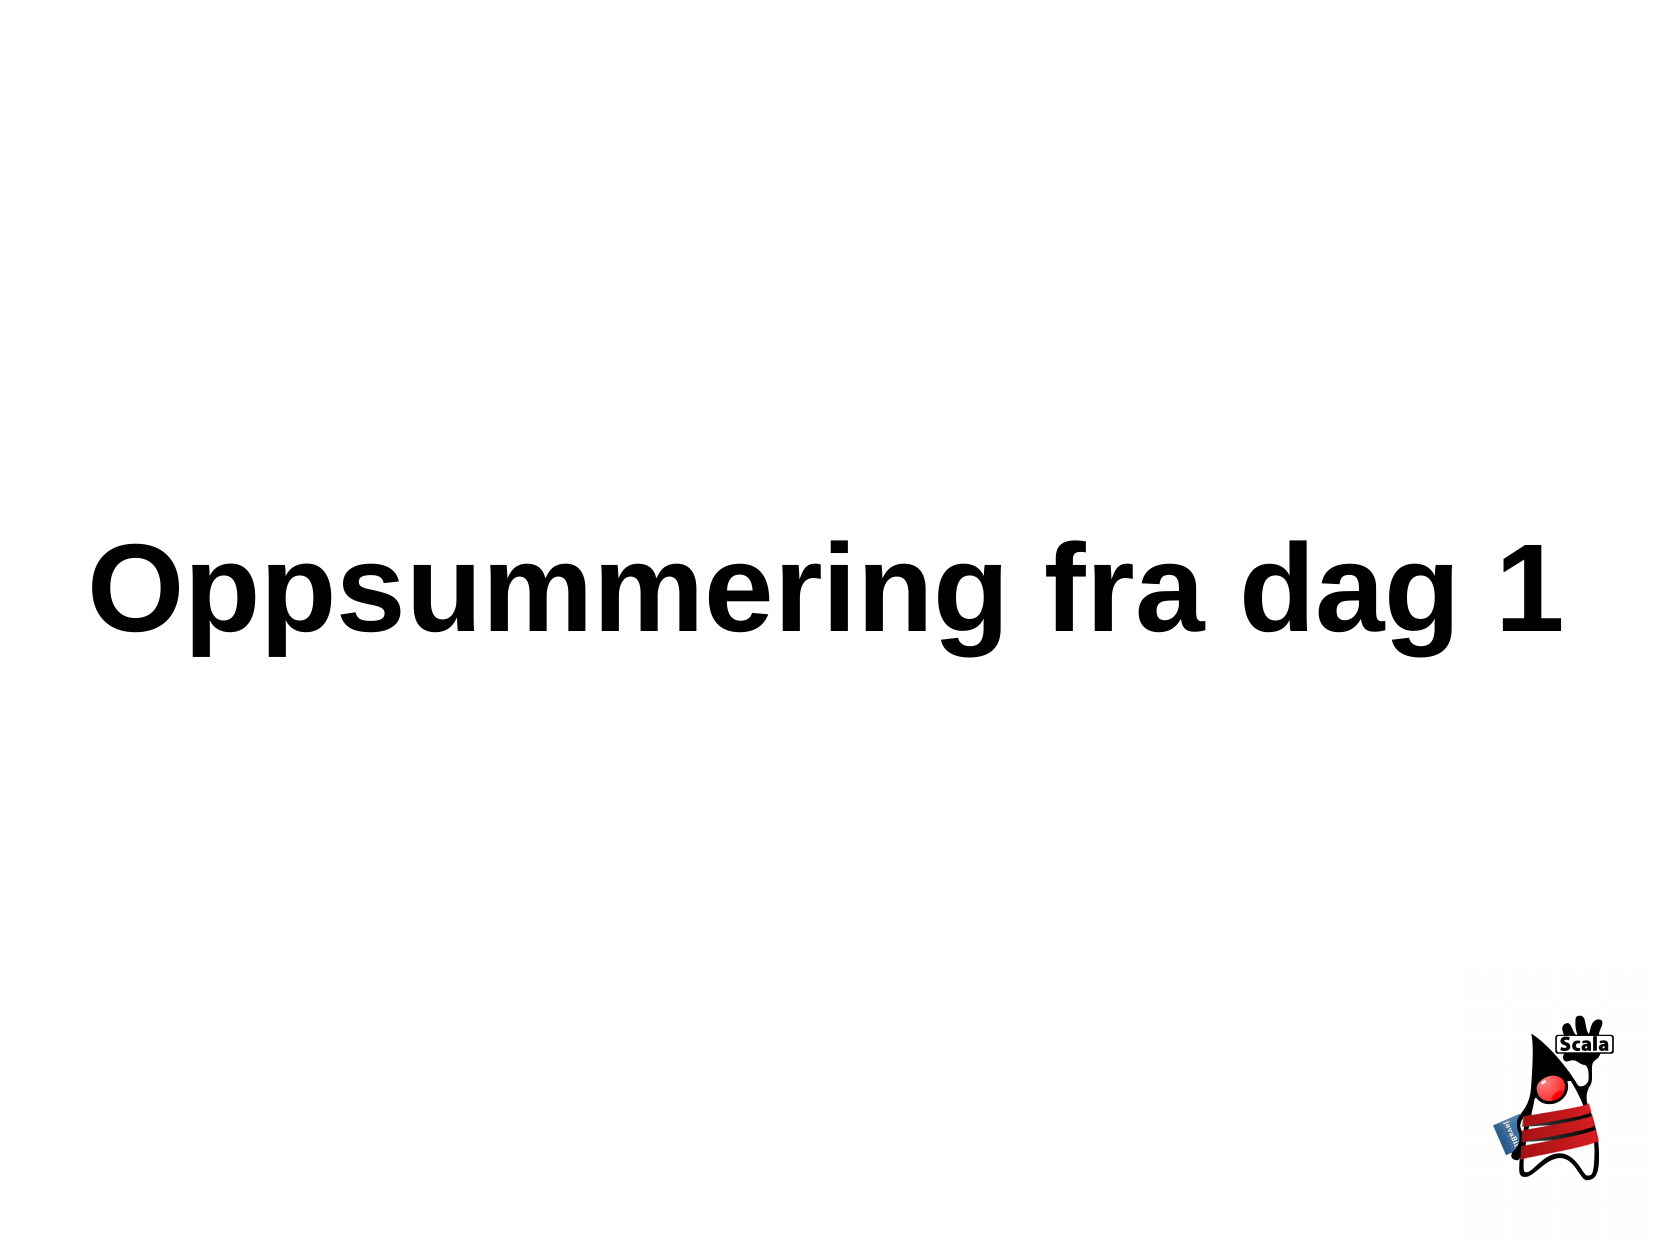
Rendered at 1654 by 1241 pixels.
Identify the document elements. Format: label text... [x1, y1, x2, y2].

picture [1462, 969, 1654, 1241]
text_box Oppsummering fra dag 1 [82, 75, 1571, 1102]
